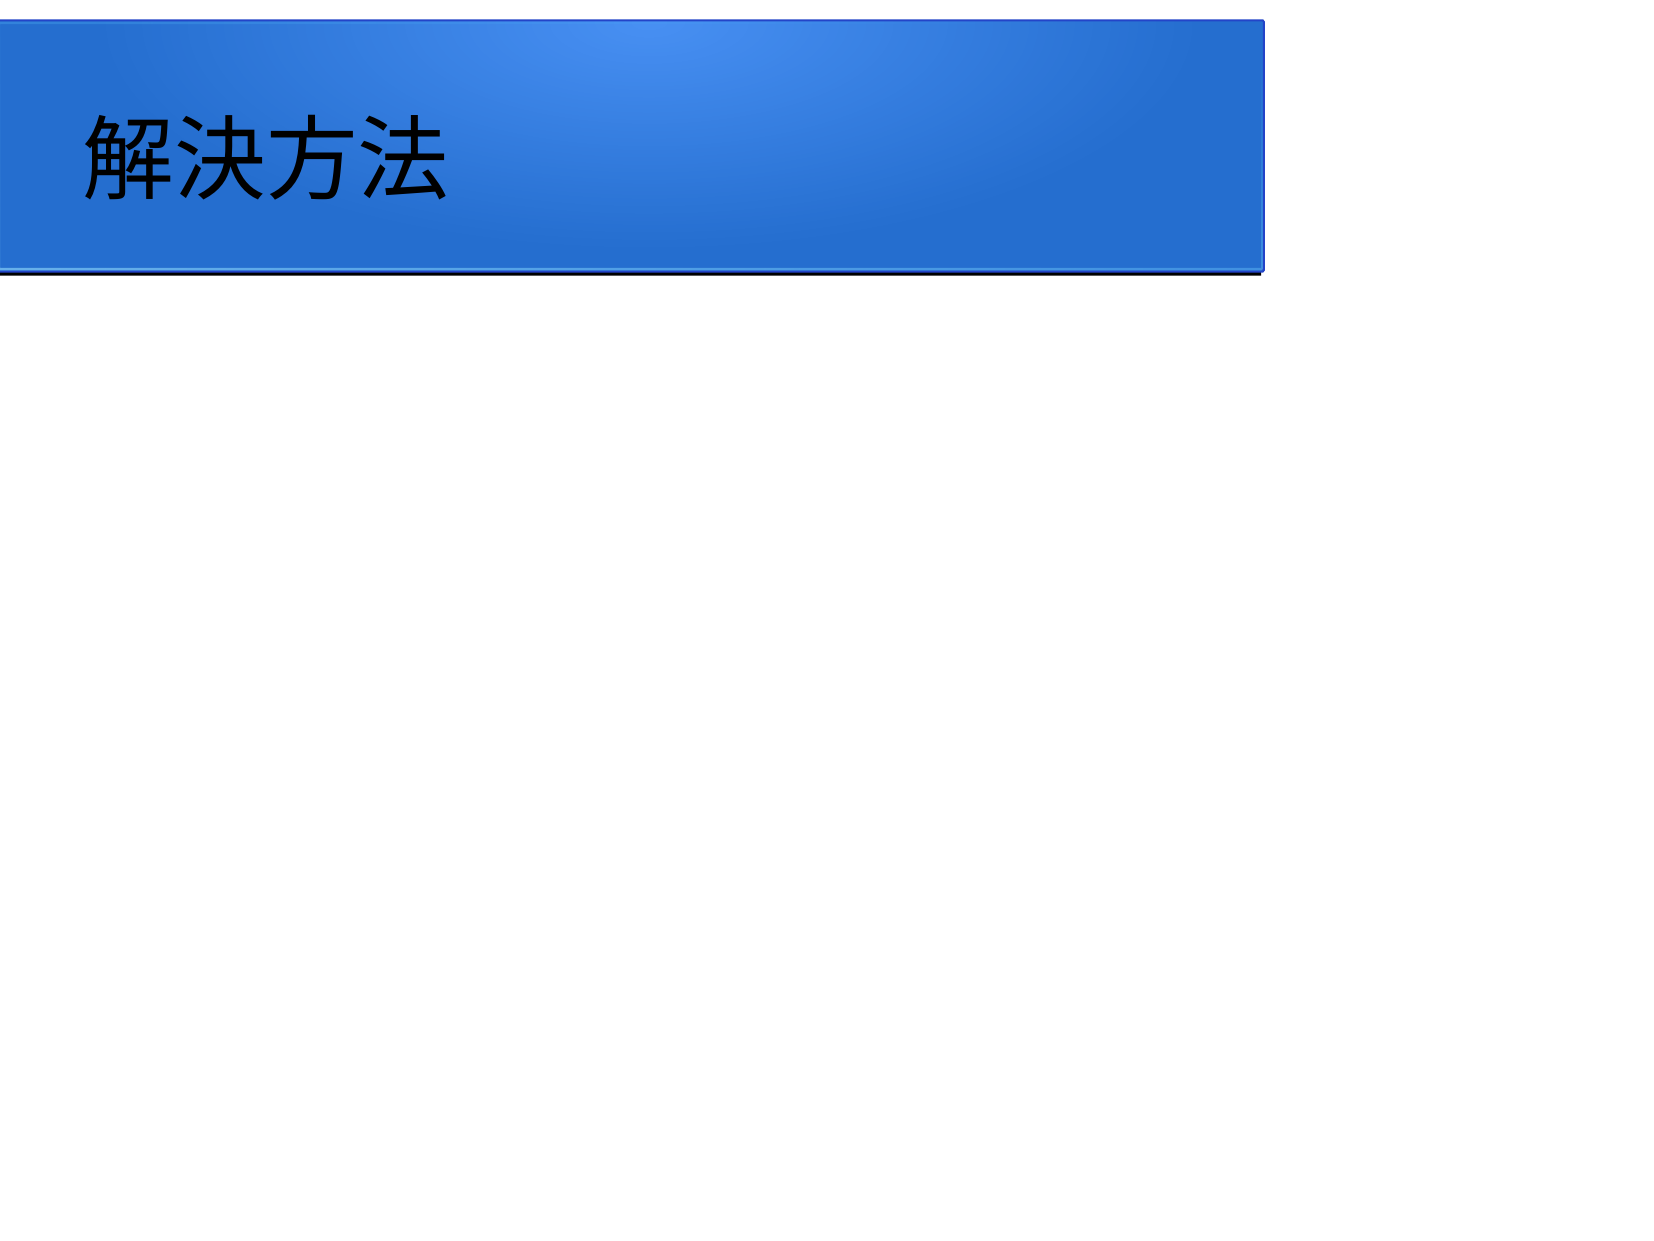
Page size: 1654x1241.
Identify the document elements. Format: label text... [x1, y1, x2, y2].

title 解決方法 [82, 49, 1571, 257]
